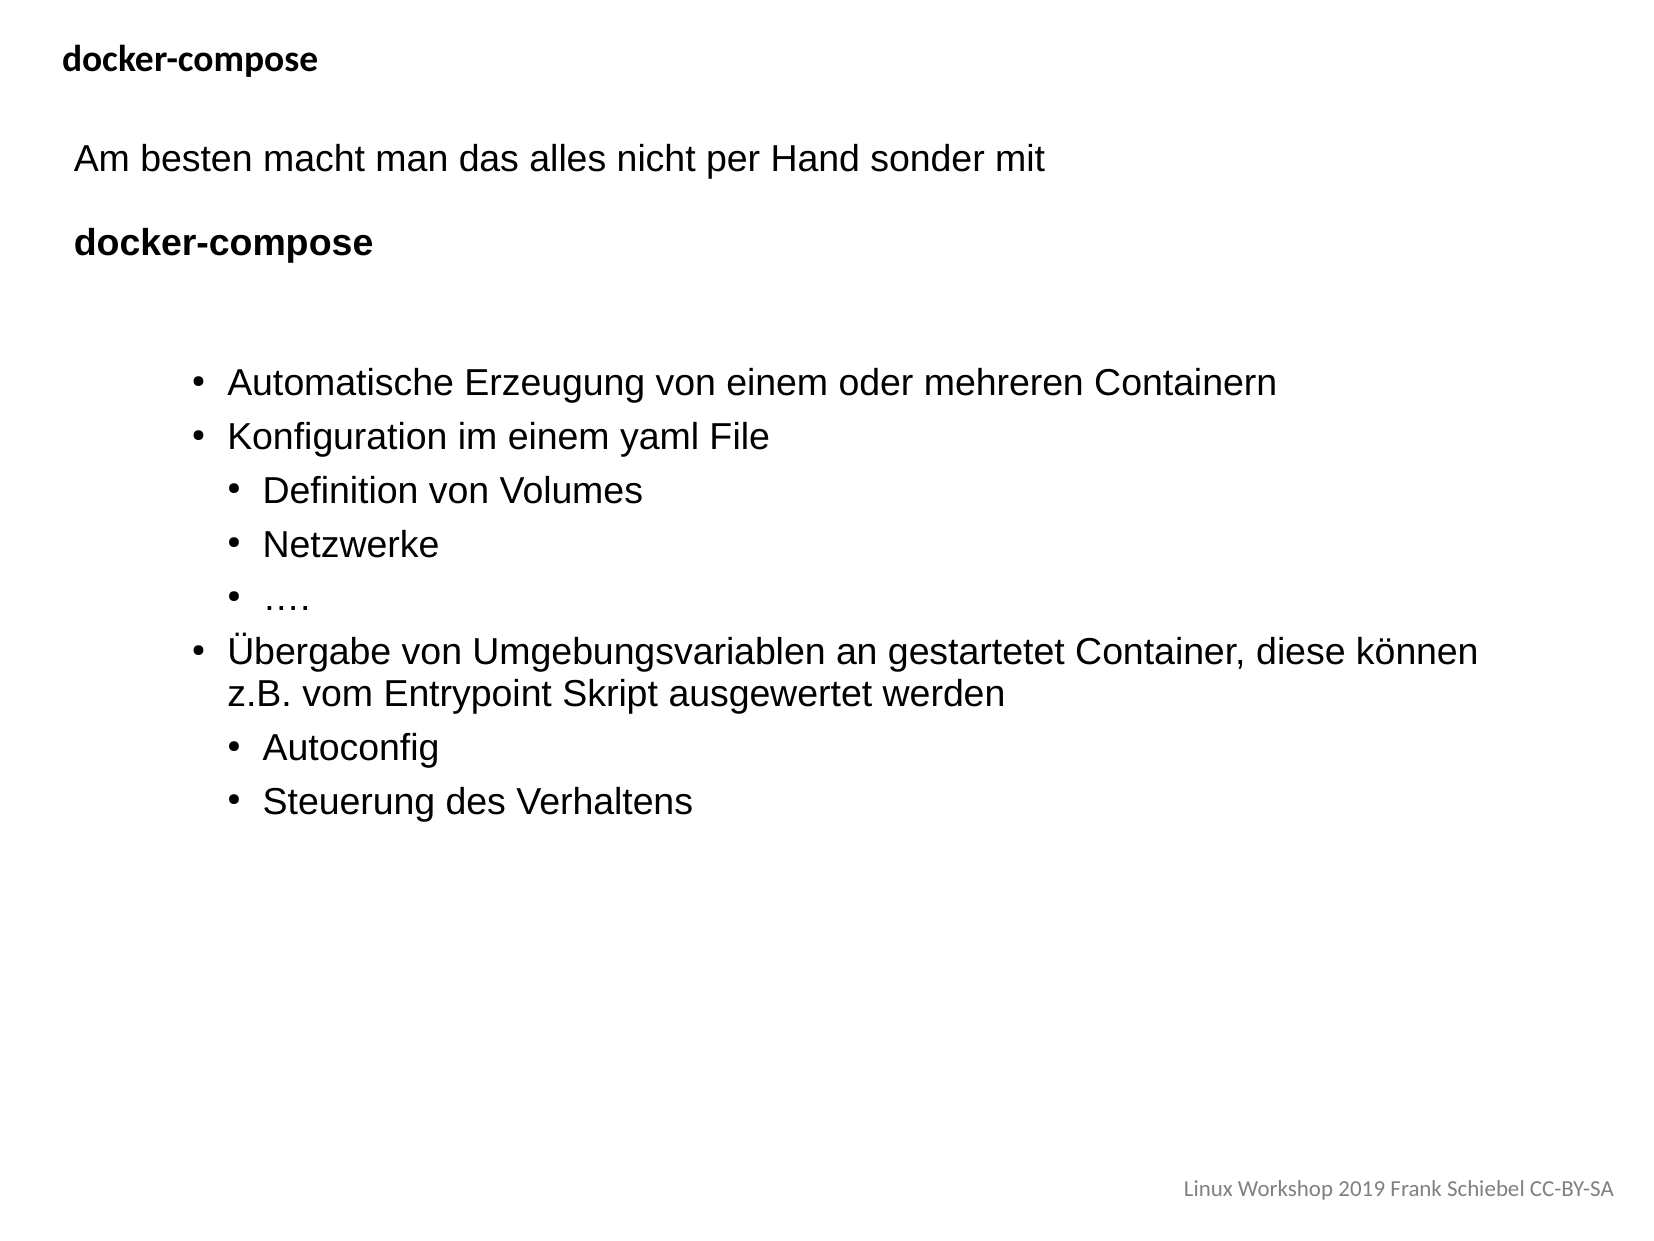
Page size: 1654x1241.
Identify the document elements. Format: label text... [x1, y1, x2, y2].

text_box Automatische Erzeugung von einem oder mehreren Containern Konfiguration im einem yaml File Definition von Volumes Netzwerke …. Übergabe von Umgebungsvariablen an gestartetet Container, diese können z.B. vom Entrypoint Skript ausgewertet werden Autoconfig Steuerung des Verhaltens [177, 354, 1512, 884]
text_box Am besten macht man das alles nicht per Hand sonder mit docker-compose [59, 129, 1071, 271]
text_box docker-compose [47, 35, 674, 88]
